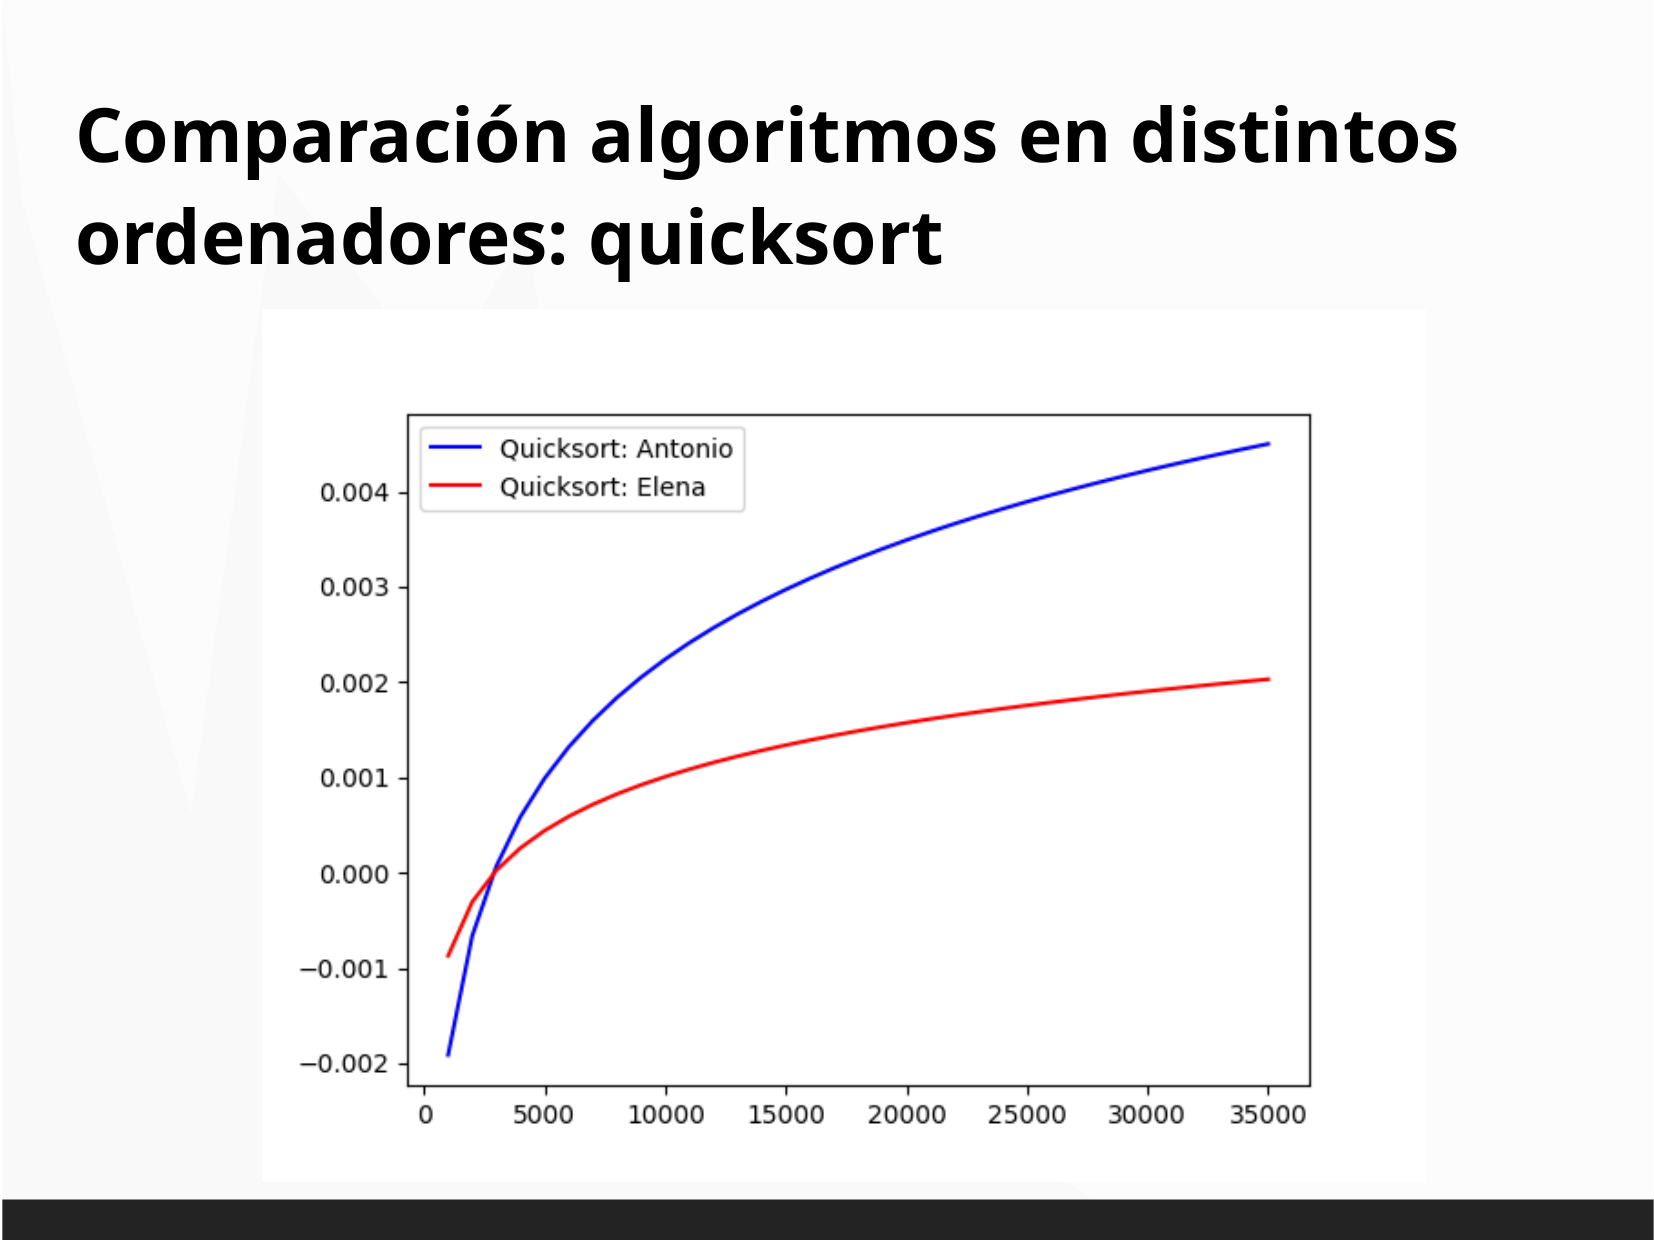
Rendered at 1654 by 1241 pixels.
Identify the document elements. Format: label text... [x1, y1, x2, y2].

picture [2, 0, 1654, 1241]
title Comparación algoritmos en distintos ordenadores: quicksort [75, 37, 1564, 332]
